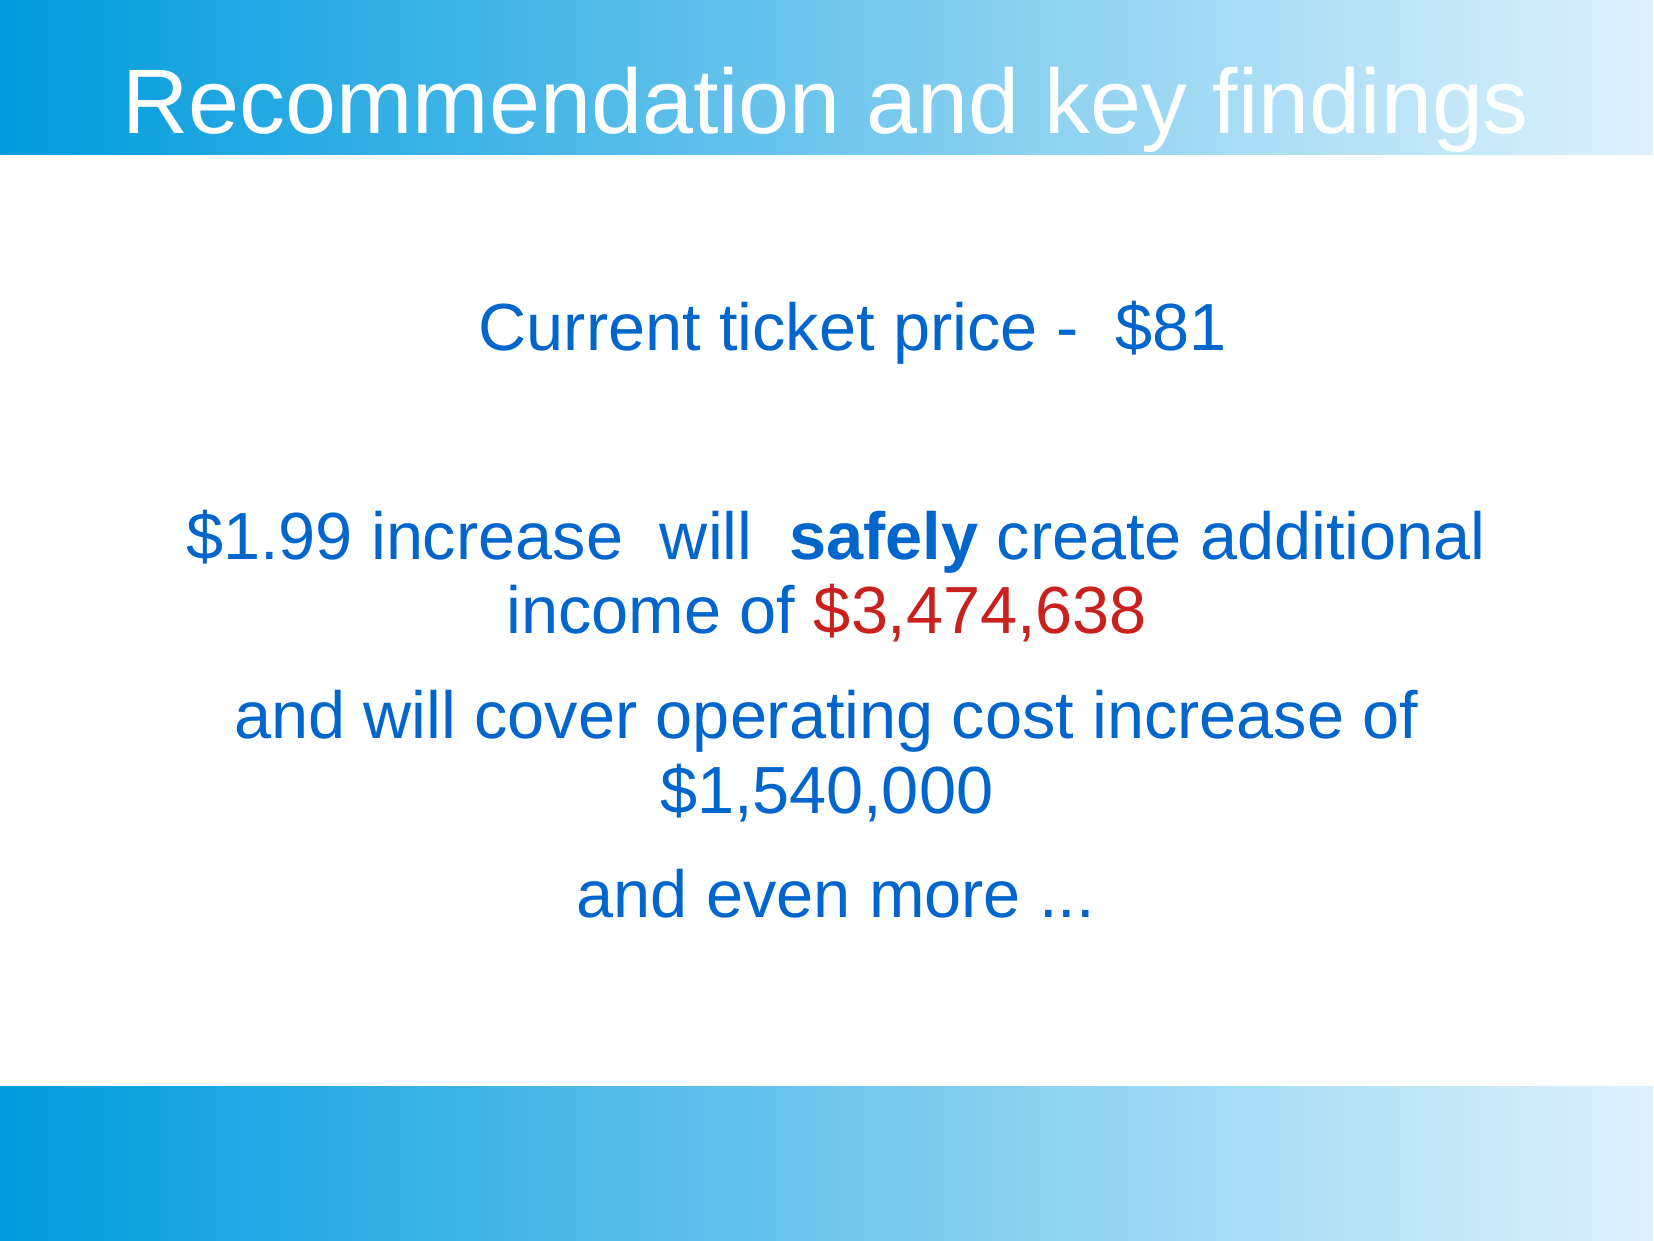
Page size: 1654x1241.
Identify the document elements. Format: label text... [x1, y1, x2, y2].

title Recommendation and key findings [82, 49, 1571, 155]
list Current ticket price - $81 $1.99 increase will safely create additional income of $3,474,638 and will cover operating cost increase of $1,540,000 and even more ... [82, 290, 1571, 1010]
